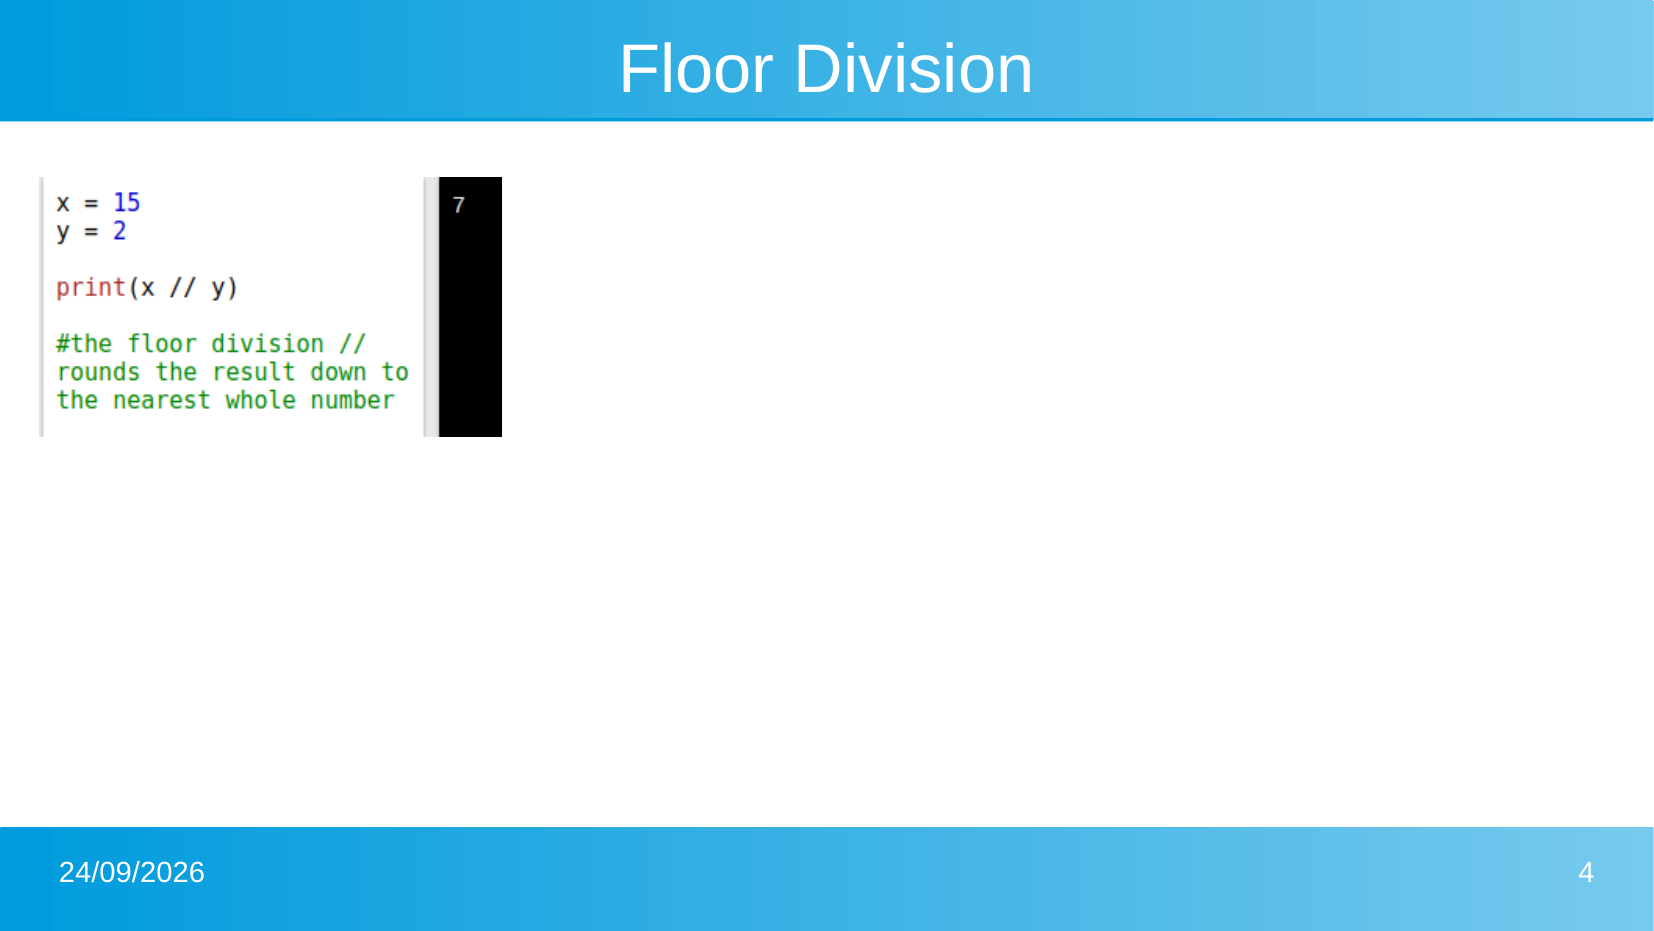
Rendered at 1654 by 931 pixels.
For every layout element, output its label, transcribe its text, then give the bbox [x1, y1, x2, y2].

picture [39, 177, 502, 437]
title Floor Division [59, 29, 1595, 108]
